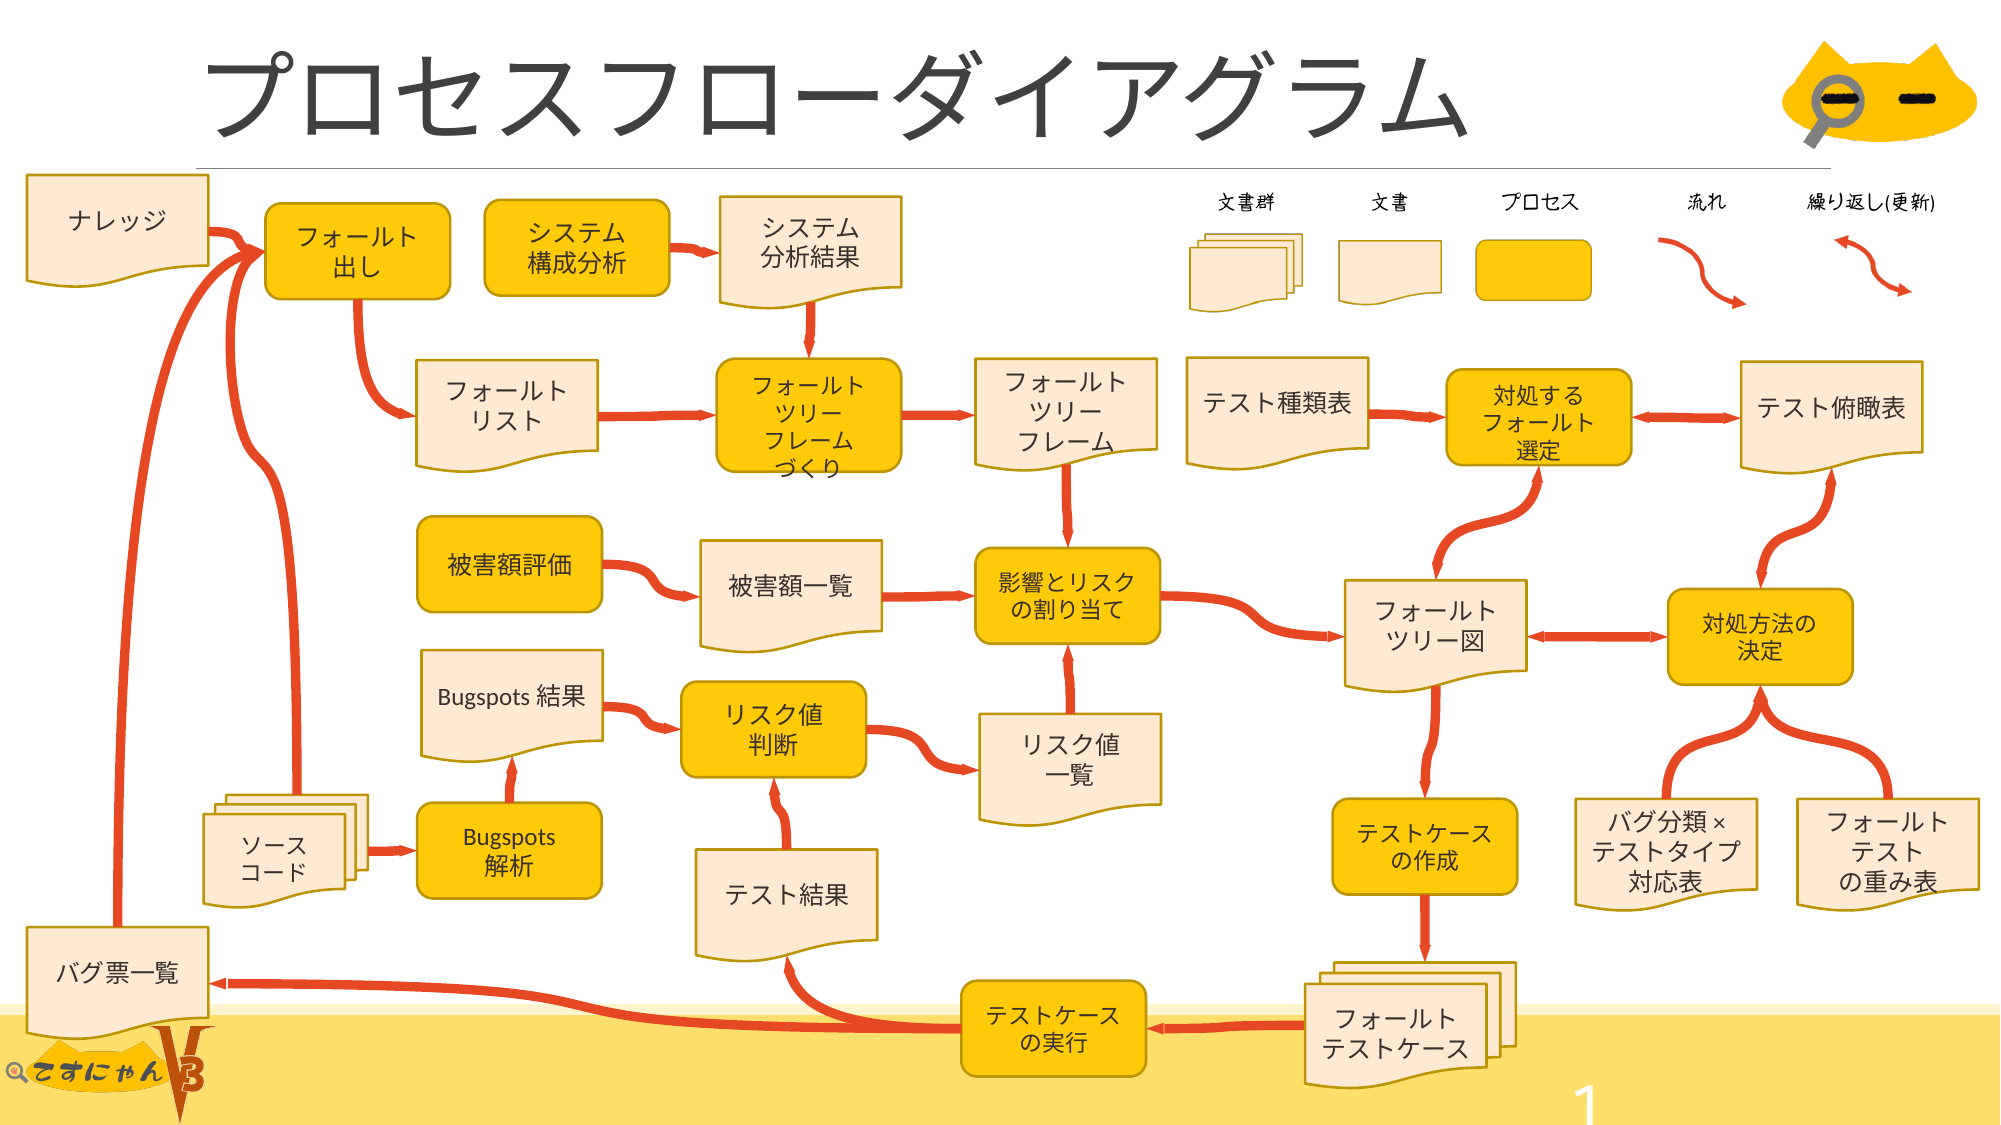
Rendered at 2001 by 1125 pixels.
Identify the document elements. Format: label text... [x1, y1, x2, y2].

title プロセスフローダイアグラム [180, 22, 1831, 163]
text_box Bugspots 解析 [417, 802, 602, 899]
text_box フォールト テストケース [1305, 962, 1516, 1088]
text_box システム 分析結果 [720, 196, 902, 309]
text_box フォールト テスト の重み表 [1797, 798, 1979, 911]
text_box リスク値 一覧 [979, 713, 1161, 826]
text_box バグ票一覧 [27, 927, 209, 1039]
text_box 対処する フォールト 選定 [1446, 369, 1632, 466]
text_box 1 [1552, 1059, 1851, 1120]
text_box リスク値 判断 [681, 681, 867, 778]
text_box 影響とリスクの割り当て [975, 548, 1161, 644]
text_box フォールト ツリー フレーム づくり [716, 358, 902, 472]
text_box フォールト ツリー フレーム [975, 358, 1157, 471]
text_box テスト種類表 [1187, 357, 1369, 470]
text_box フォールト ツリー図 [1345, 580, 1527, 692]
text_box 対処方法の 決定 [1668, 589, 1853, 685]
text_box ソース コード [203, 794, 368, 908]
picture [1189, 182, 1947, 318]
text_box テストケースの実行 [961, 980, 1146, 1077]
text_box 被害額評価 [417, 516, 603, 613]
text_box テスト結果 [695, 849, 878, 962]
text_box 被害額一覧 [700, 540, 882, 653]
text_box テストケースの作成 [1332, 798, 1518, 895]
text_box テスト俯瞰表 [1741, 361, 1923, 474]
text_box Bugspots結果 [421, 650, 603, 762]
text_box ナレッジ [27, 174, 209, 287]
text_box バグ分類× テストタイプ 対応表 [1575, 798, 1758, 911]
text_box システム 構成分析 [484, 199, 670, 296]
text_box フォールト出し [265, 203, 451, 300]
text_box フォールト リスト [416, 360, 598, 472]
